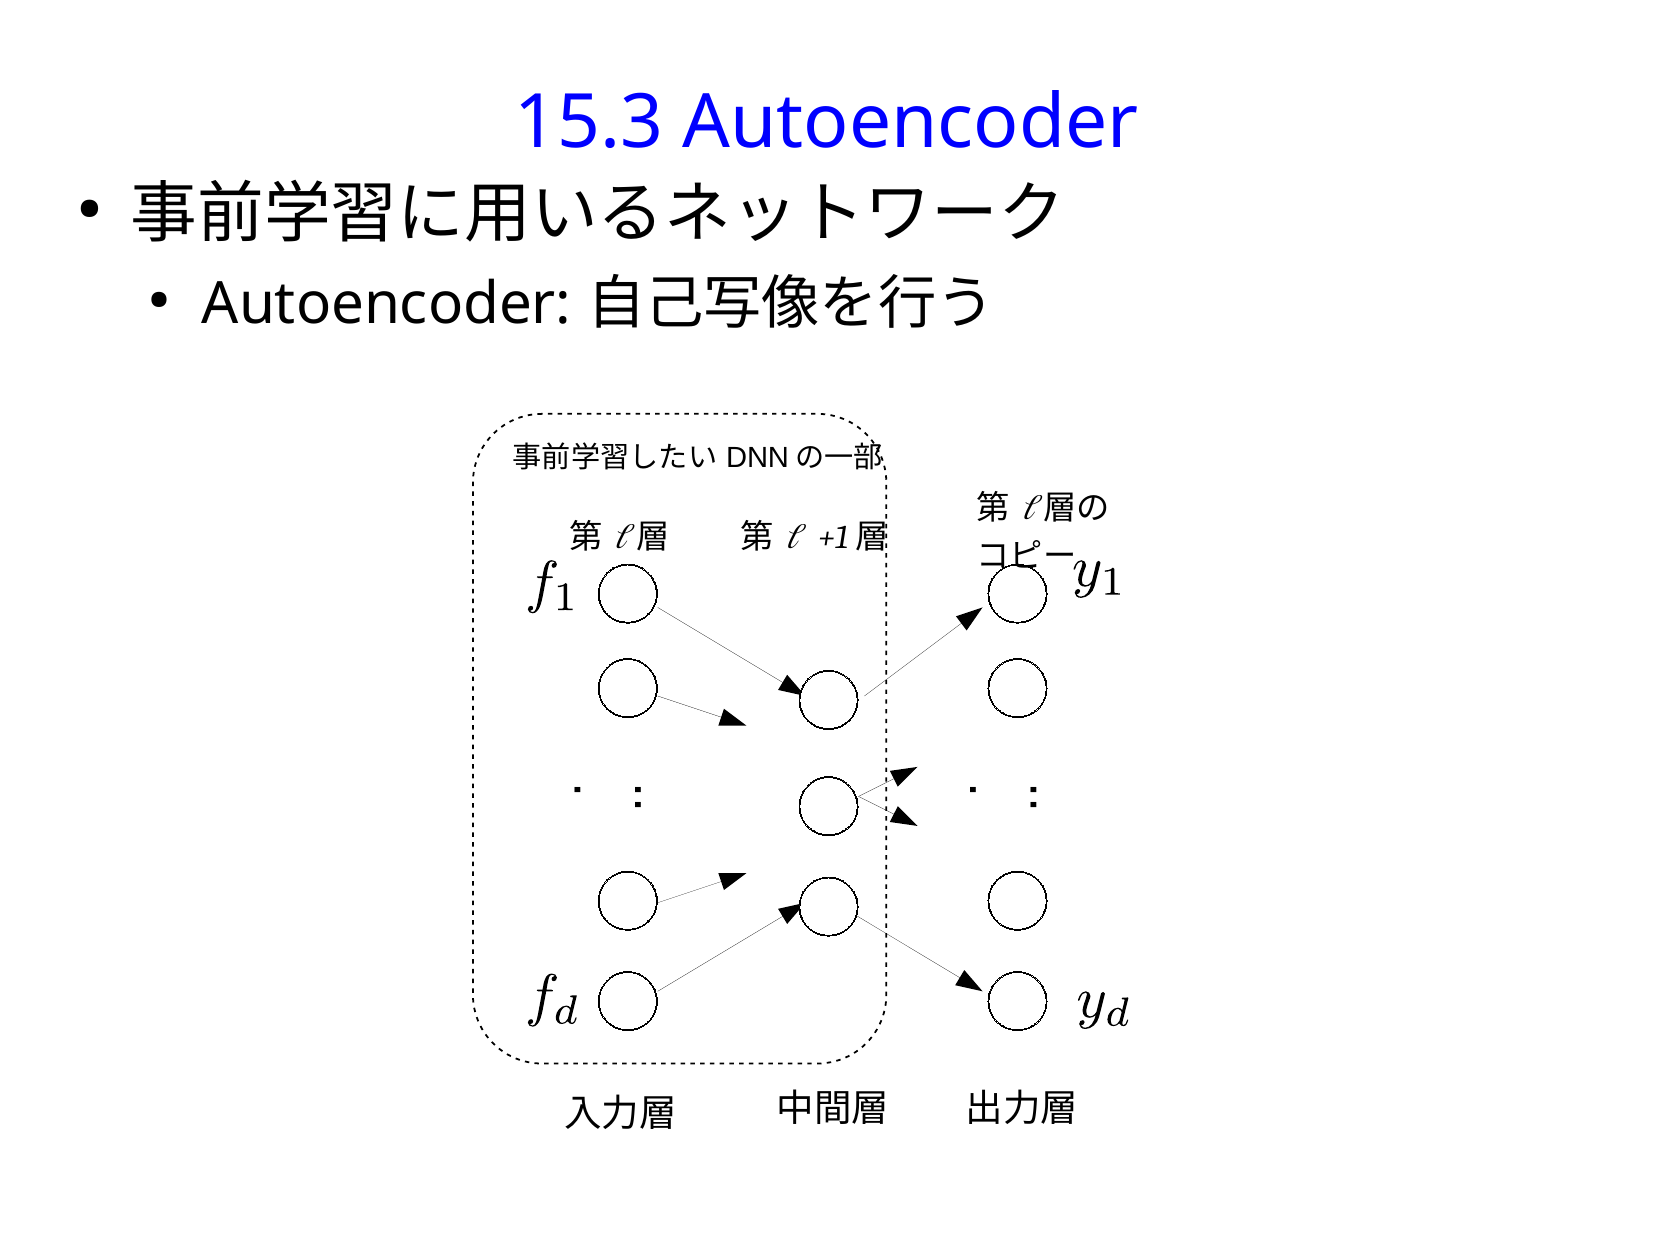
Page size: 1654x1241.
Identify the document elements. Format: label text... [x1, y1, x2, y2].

text_box [598, 658, 658, 718]
text_box 第l層 [554, 502, 682, 568]
picture [527, 973, 577, 1027]
text_box [598, 971, 658, 1031]
text_box 入力層 [549, 1075, 692, 1147]
text_box 第l層の コピー [962, 473, 1123, 589]
text_box [987, 589, 1048, 624]
text_box [799, 877, 859, 937]
text_box 第l +1層 [725, 502, 900, 568]
text_box [987, 658, 1048, 718]
text_box 中間層 [761, 1070, 905, 1142]
text_box [799, 670, 859, 730]
picture [1073, 589, 1120, 598]
text_box 事前学習したいDNNの一部 [498, 425, 899, 485]
text_box [598, 568, 658, 624]
text_box [987, 971, 1048, 1031]
text_box ... [599, 768, 692, 829]
text_box ... [994, 768, 1088, 829]
title 15.3 Autoencoder [82, 49, 1571, 188]
list 事前学習に用いるネットワーク Autoencoder:自己写像を行う [60, 164, 1549, 885]
picture [1077, 991, 1129, 1029]
text_box [799, 776, 859, 836]
picture [527, 560, 573, 614]
text_box [987, 871, 1048, 931]
text_box 出力層 [950, 1070, 1093, 1142]
text_box [598, 871, 658, 931]
